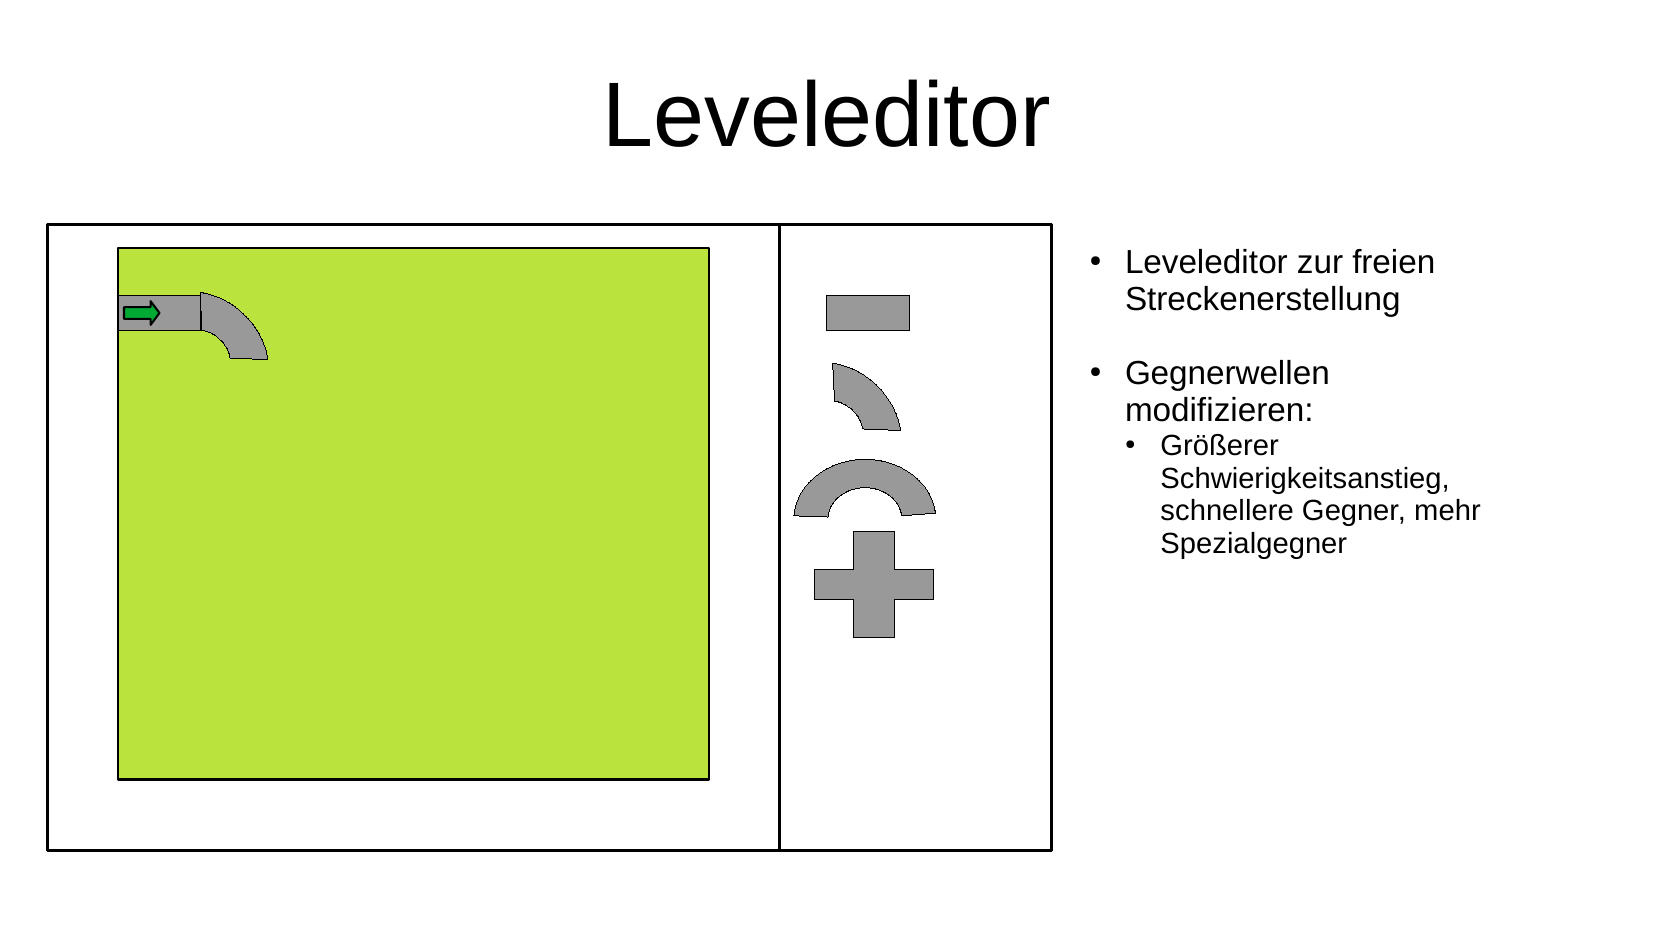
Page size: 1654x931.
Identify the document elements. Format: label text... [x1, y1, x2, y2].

text_box [47, 224, 1052, 851]
title Leveleditor [82, 37, 1571, 193]
text_box Leveleditor zur freien Streckenerstellung Gegnerwellen modifizieren: Größerer Schwierigkeitsanstieg, schnellere Gegner, mehr Spezialgegner [1074, 236, 1501, 568]
